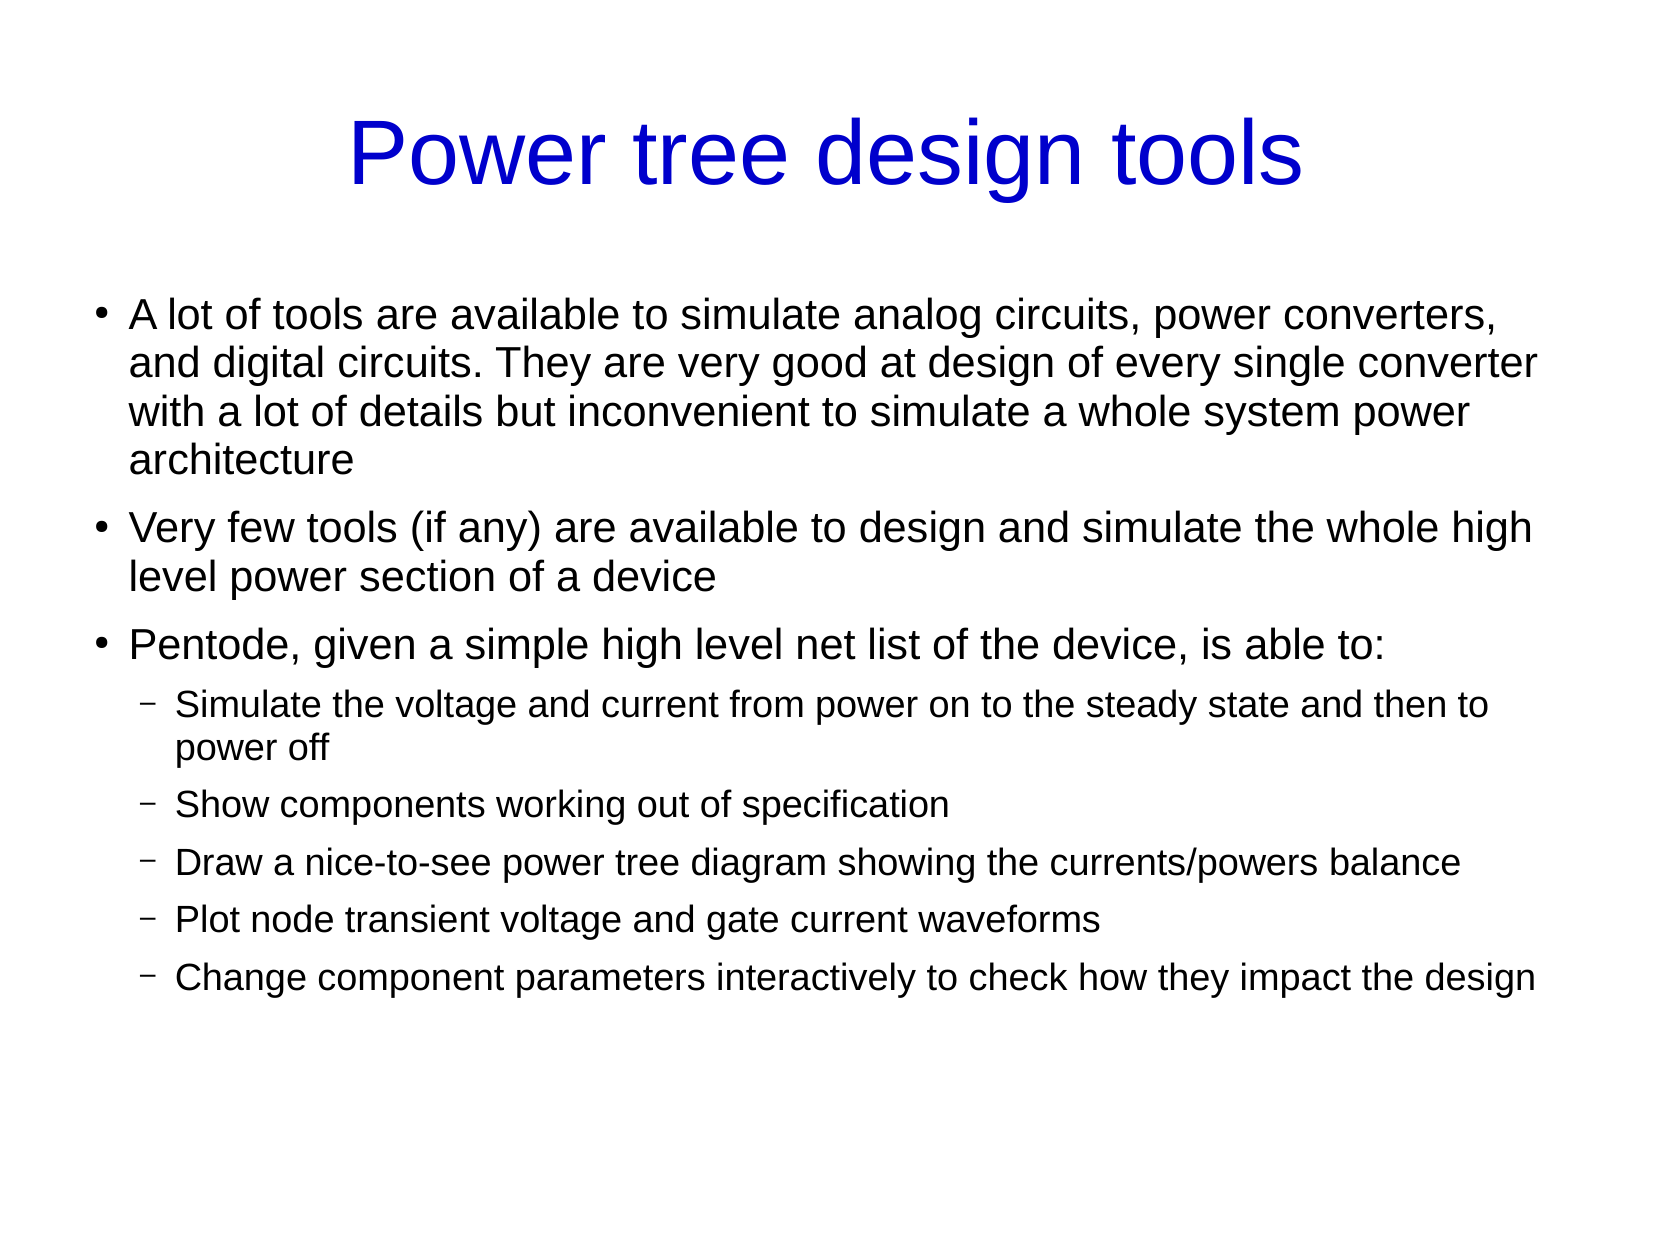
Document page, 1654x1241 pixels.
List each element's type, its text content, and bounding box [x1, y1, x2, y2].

title Power tree design tools [82, 49, 1571, 257]
list A lot of tools are available to simulate analog circuits, power converters, and digital circuits. They are very good at design of every single converter with a lot of details but inconvenient to simulate a whole system power architecture Very few tools (if any) are available to design and simulate the whole high level power section of a device Pentode, given a simple high level net list of the device, is able to: Simulate the voltage and current from power on to the steady state and then to power off Show components working out of specification Draw a nice-to-see power tree diagram showing the currents/powers balance Plot node transient voltage and gate current waveforms Change component parameters interactively to check how they impact the design [82, 290, 1571, 1010]
